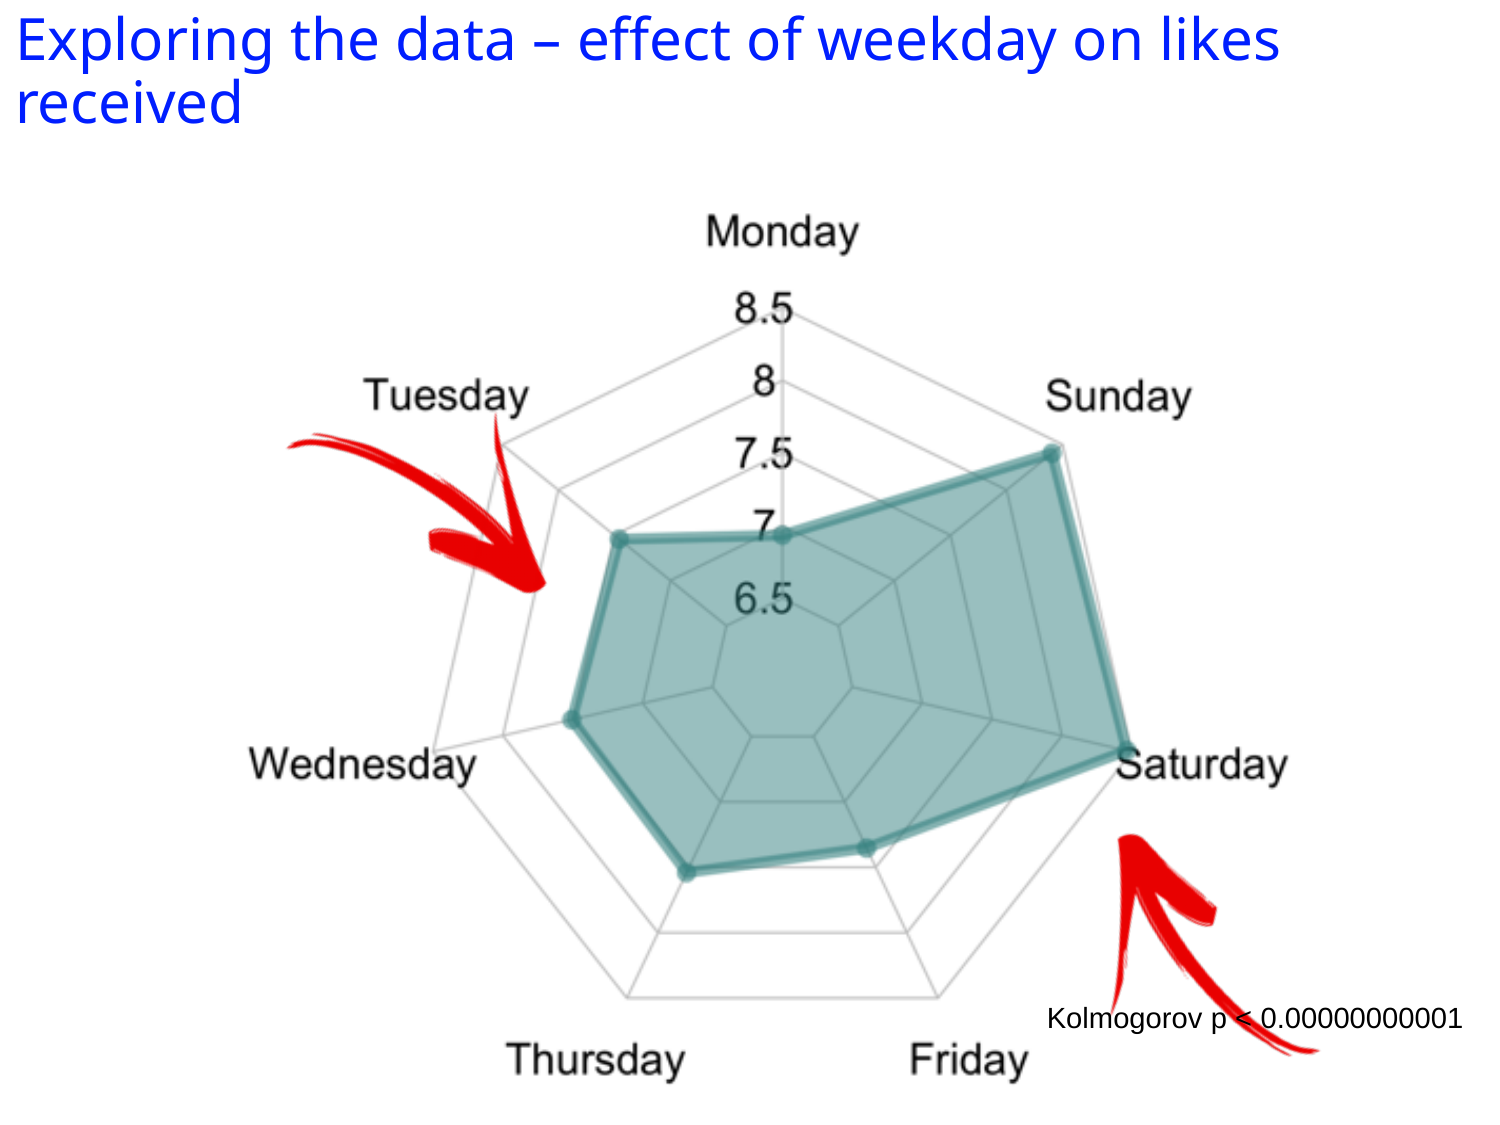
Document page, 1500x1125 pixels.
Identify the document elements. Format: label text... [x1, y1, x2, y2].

text_box Kolmogorov p < 0.00000000001 [1031, 984, 1485, 1103]
title Exploring the data – effect of weekday on likes received [0, 32, 1485, 114]
picture [0, 178, 1500, 1125]
